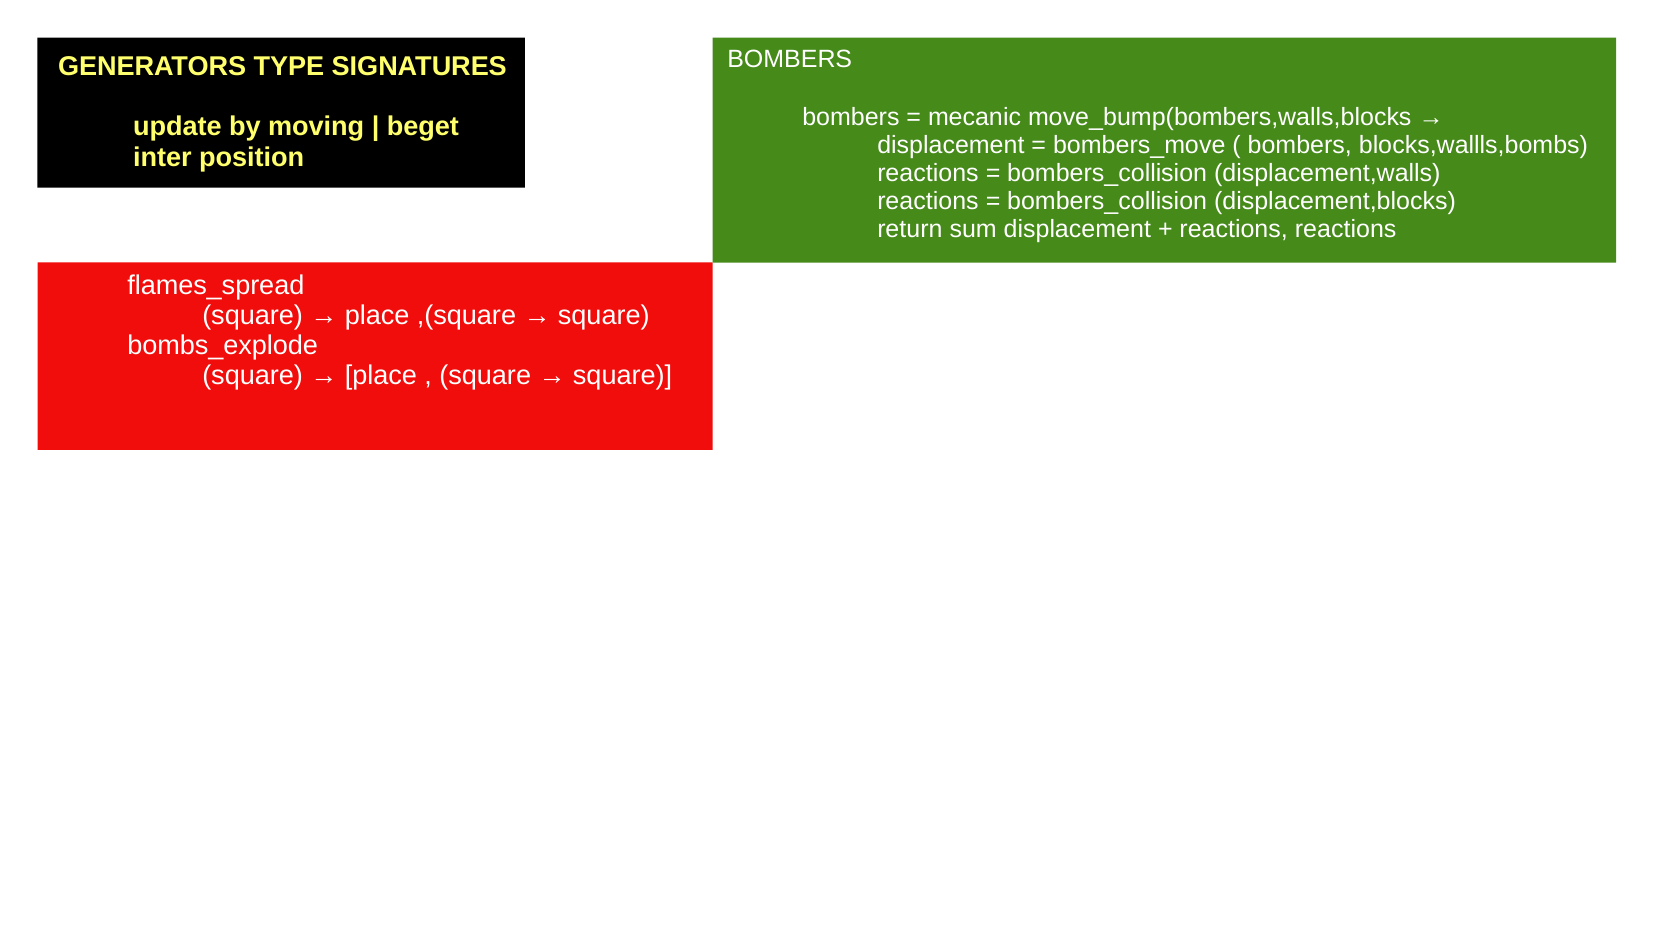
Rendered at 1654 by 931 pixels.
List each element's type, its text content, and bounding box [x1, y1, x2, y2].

text_box GENERATORS TYPE SIGNATURES update by moving | beget inter position [37, 37, 525, 188]
text_box flames_spread (square) → place ,(square → square) bombs_explode (square) → [place , (square → square)] [37, 262, 713, 450]
text_box BOMBERS bombers = mecanic move_bump(bombers,walls,blocks → displacement = bombers_move ( bombers, blocks,wallls,bombs) reactions = bombers_collision (displacement,walls) reactions = bombers_collision (displacement,blocks) return sum displacement + reactions, reactions [712, 37, 1617, 263]
